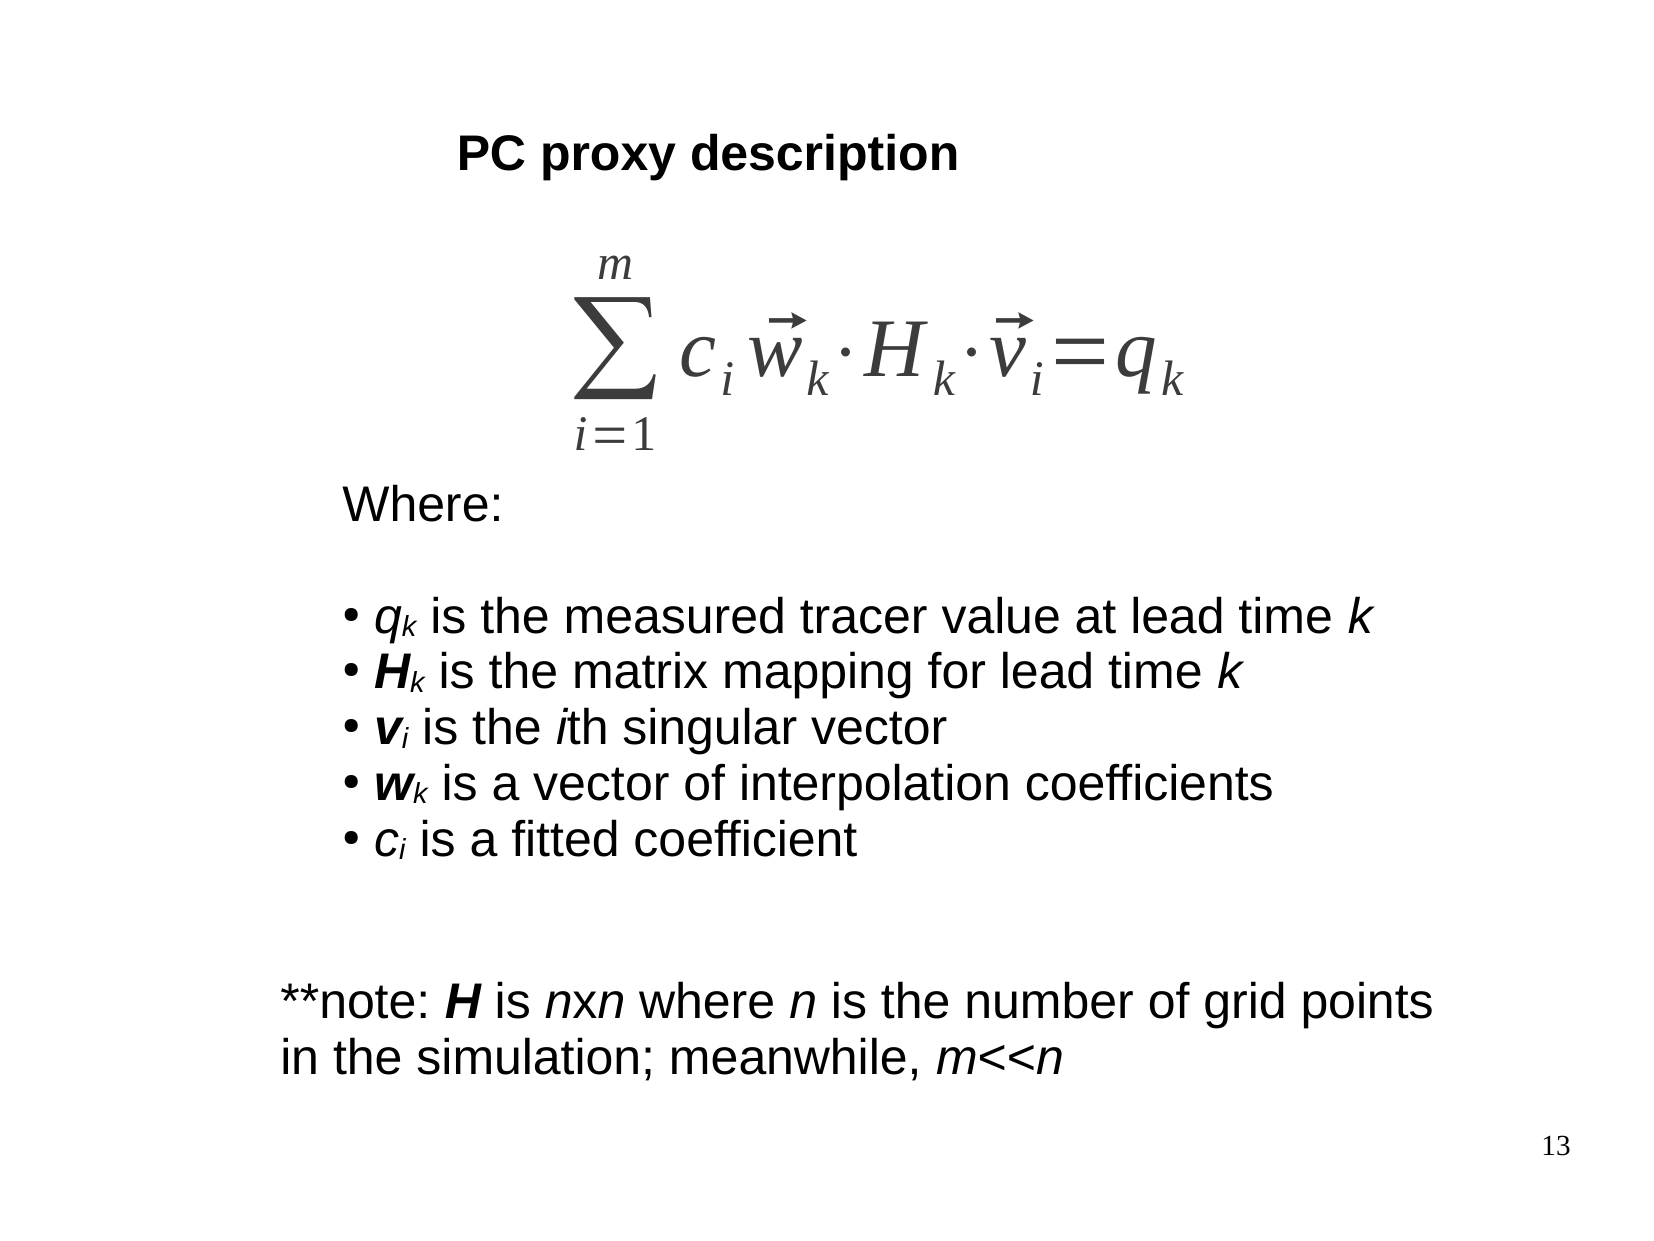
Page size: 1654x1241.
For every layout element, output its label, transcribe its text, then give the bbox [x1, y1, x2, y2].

text_box PC proxy description [442, 118, 974, 190]
text_box Where: qk is the measured tracer value at lead time k Hk is the matrix mapping for lead time k vi is the ith singular vector wk is a vector of interpolation coefficients ci is a fitted coefficient [327, 469, 1388, 960]
chart [561, 236, 1190, 461]
text_box **note: H is nxn where n is the number of grid points in the simulation; meanwhile, m<<n [265, 966, 1477, 1094]
